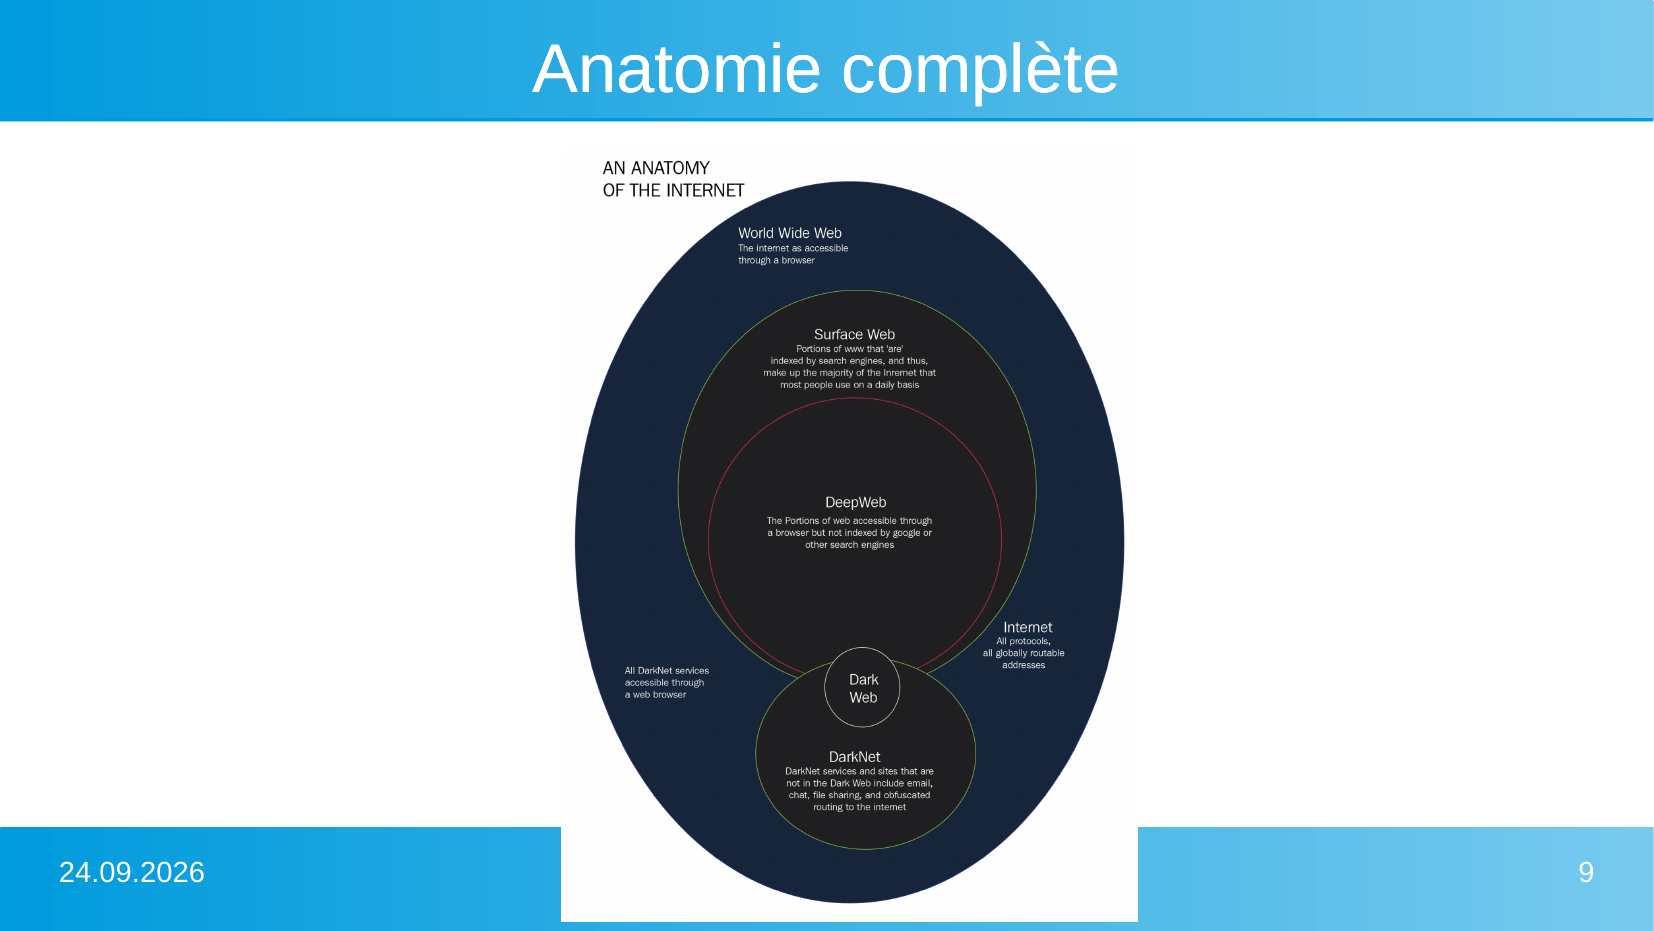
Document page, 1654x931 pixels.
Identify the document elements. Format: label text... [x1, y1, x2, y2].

picture [561, 147, 1138, 922]
text_box Anatomie complète [59, 29, 1595, 108]
